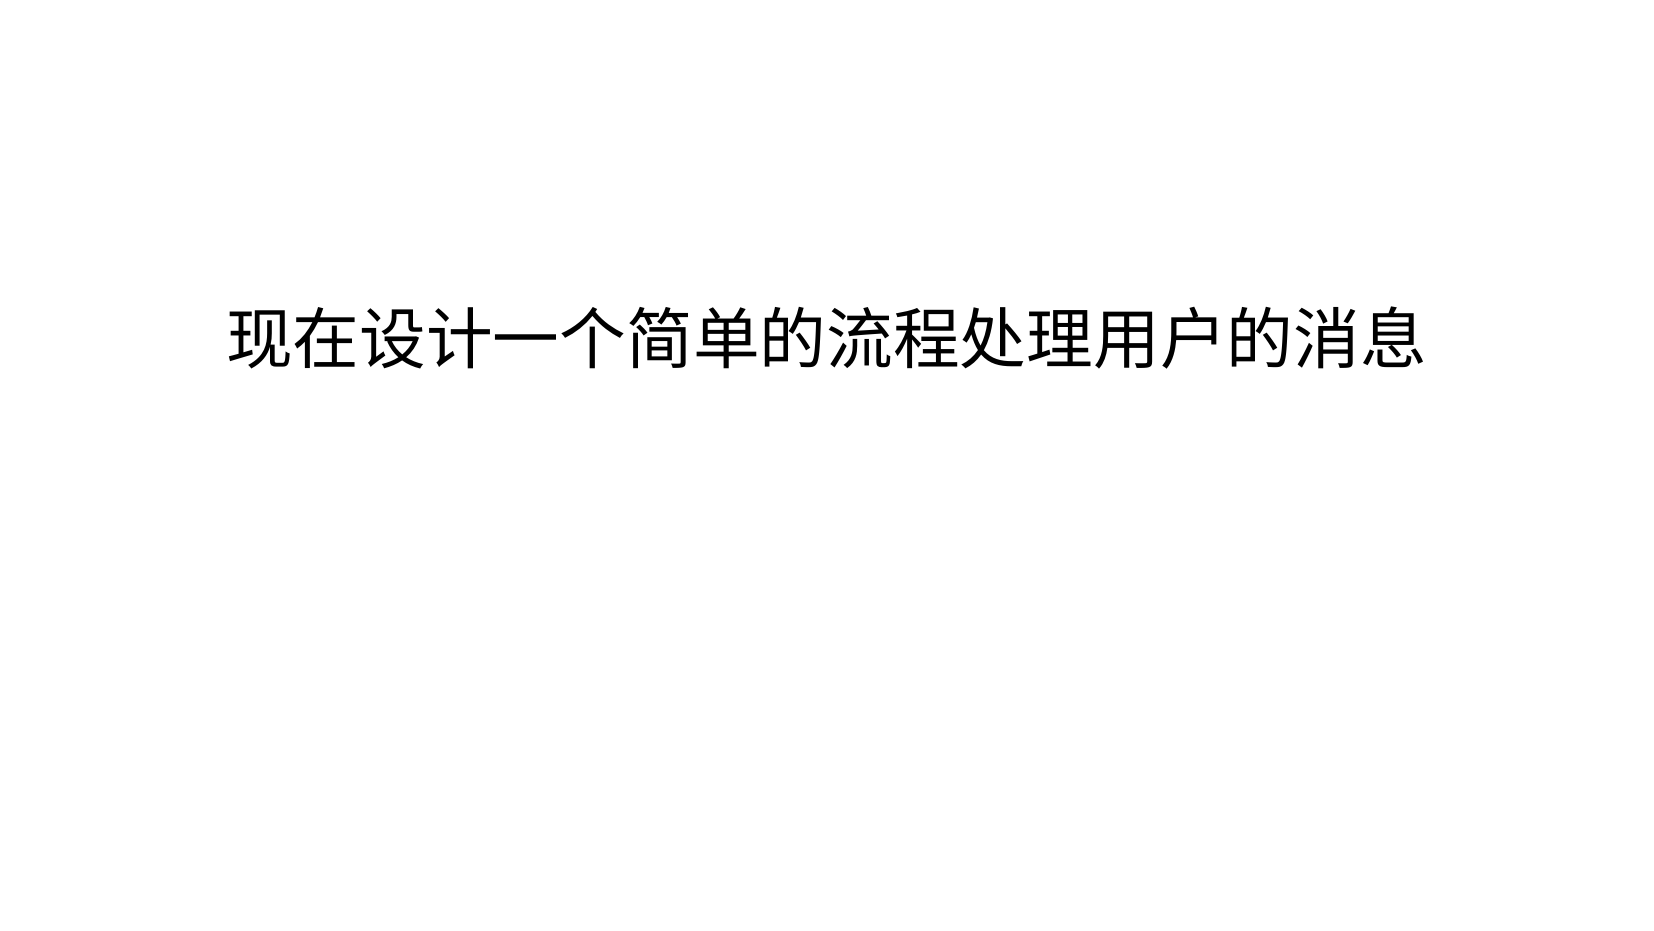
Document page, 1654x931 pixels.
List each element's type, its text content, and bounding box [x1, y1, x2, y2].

subtitle 现在设计一个简单的流程处理用户的消息 [82, 37, 1571, 632]
